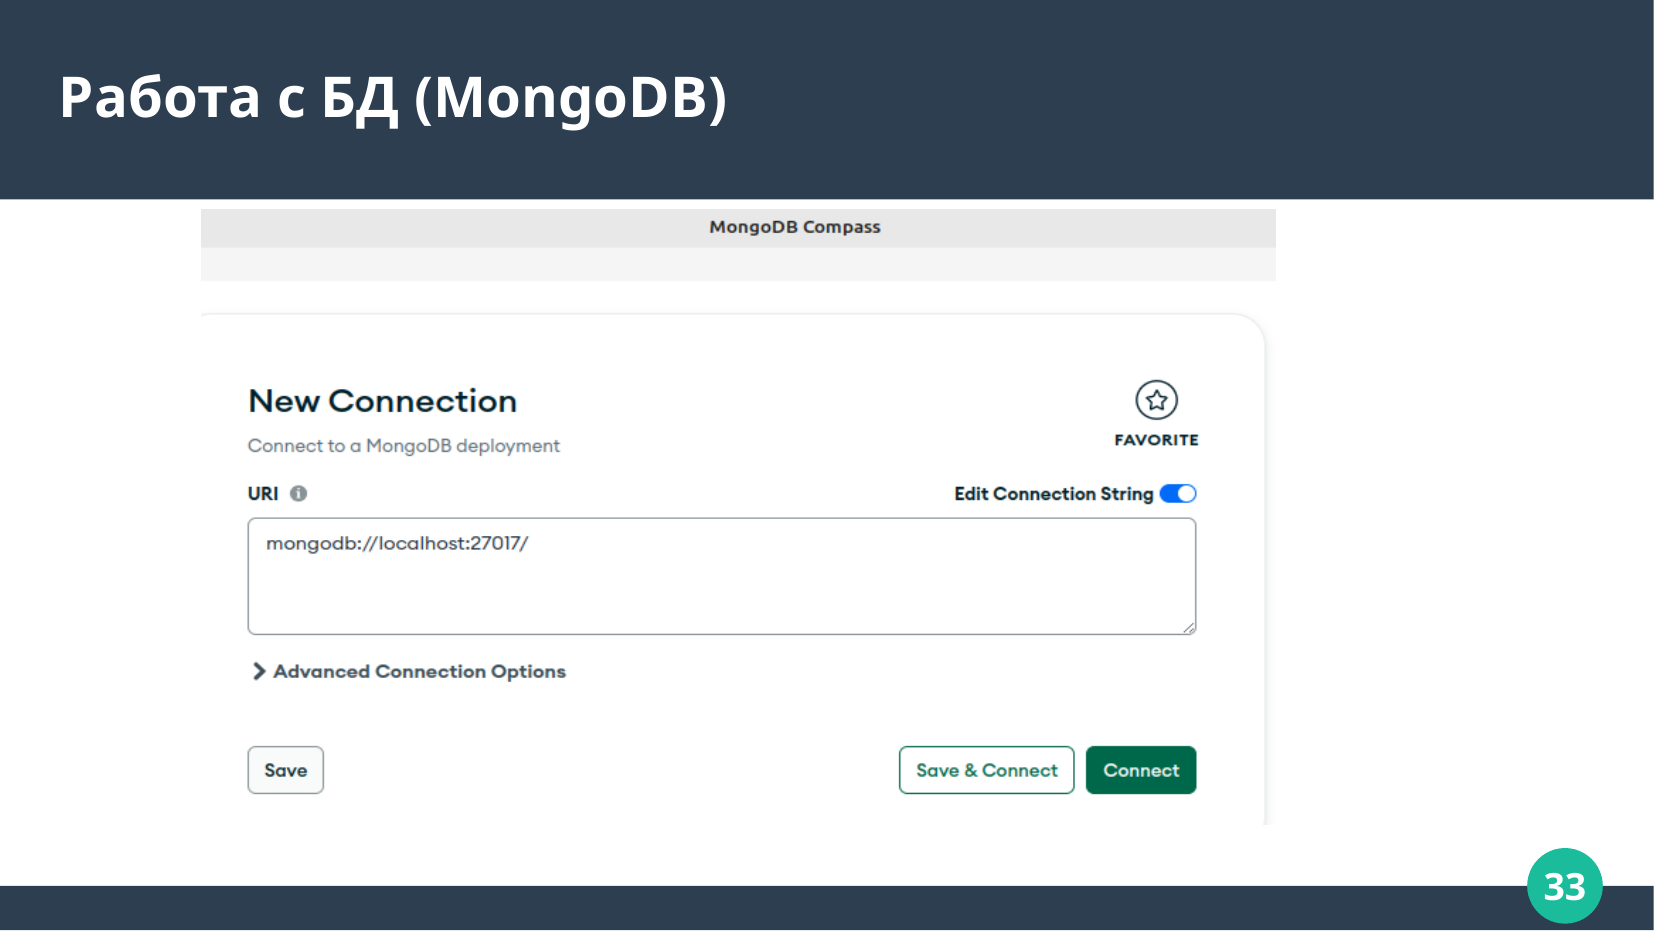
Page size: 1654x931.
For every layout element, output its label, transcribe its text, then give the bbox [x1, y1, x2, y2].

picture [201, 209, 1276, 826]
title Работа с БД (MongoDB) [59, 37, 1595, 155]
